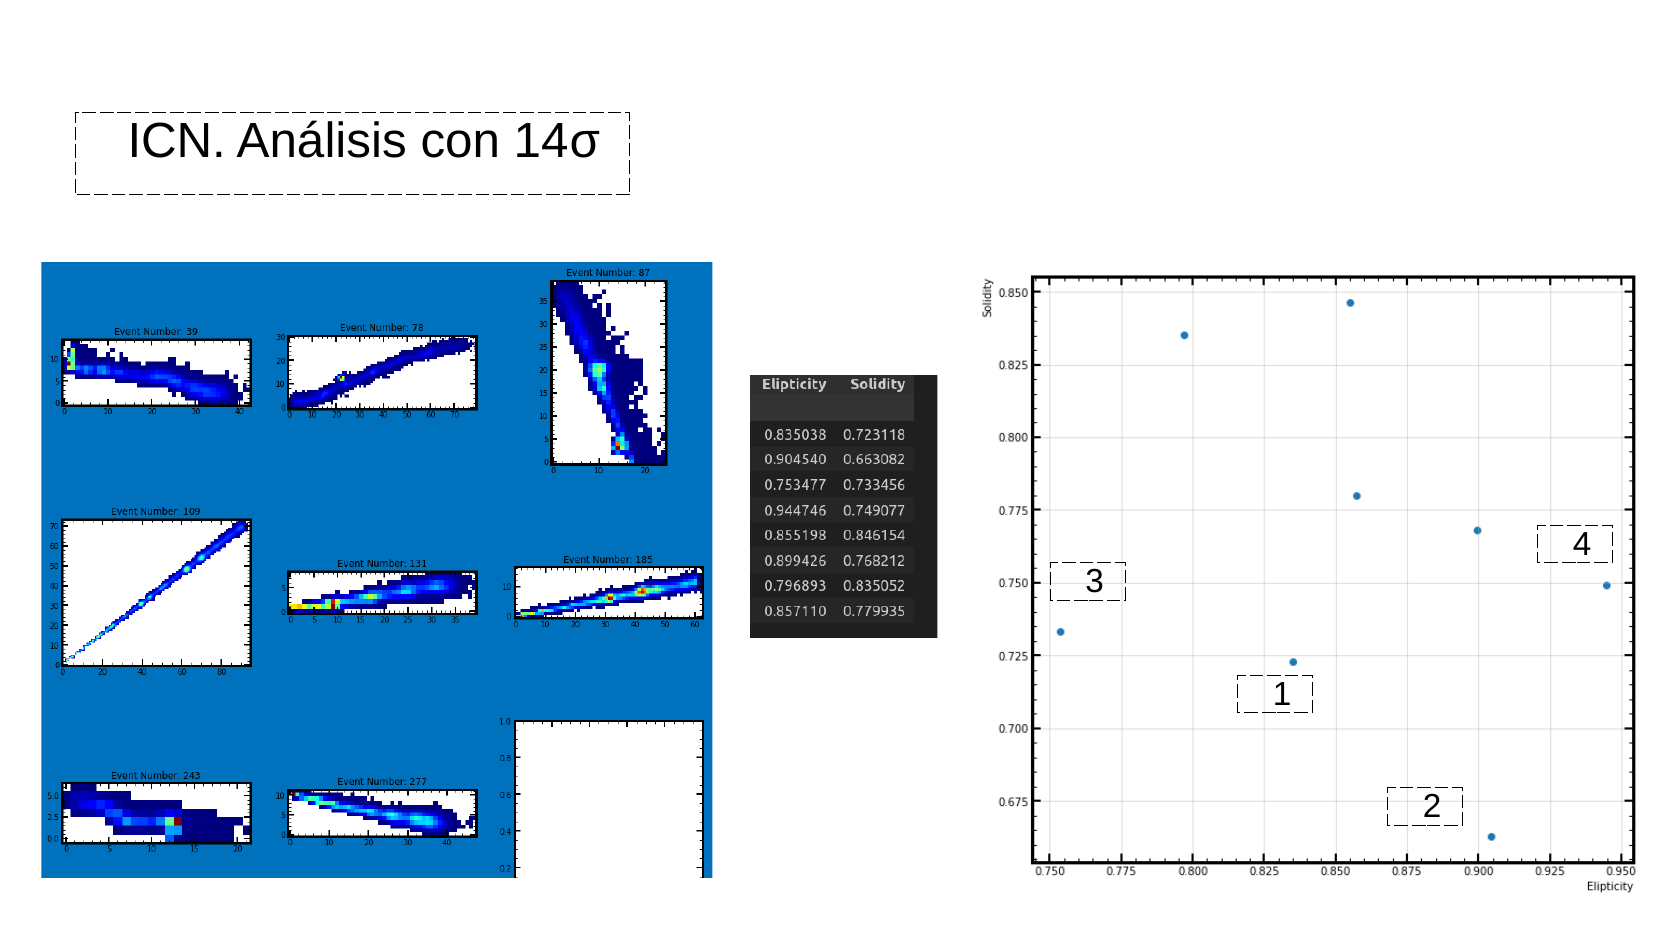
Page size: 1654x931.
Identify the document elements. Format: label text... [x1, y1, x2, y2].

picture [41, 262, 713, 878]
list ICN. Análisis con 14σ [75, 112, 630, 195]
list 1 [1237, 675, 1313, 713]
picture [975, 269, 1644, 901]
list 4 [1537, 525, 1613, 563]
picture [750, 375, 938, 638]
list 2 [1387, 787, 1463, 826]
list 3 [1050, 562, 1126, 601]
